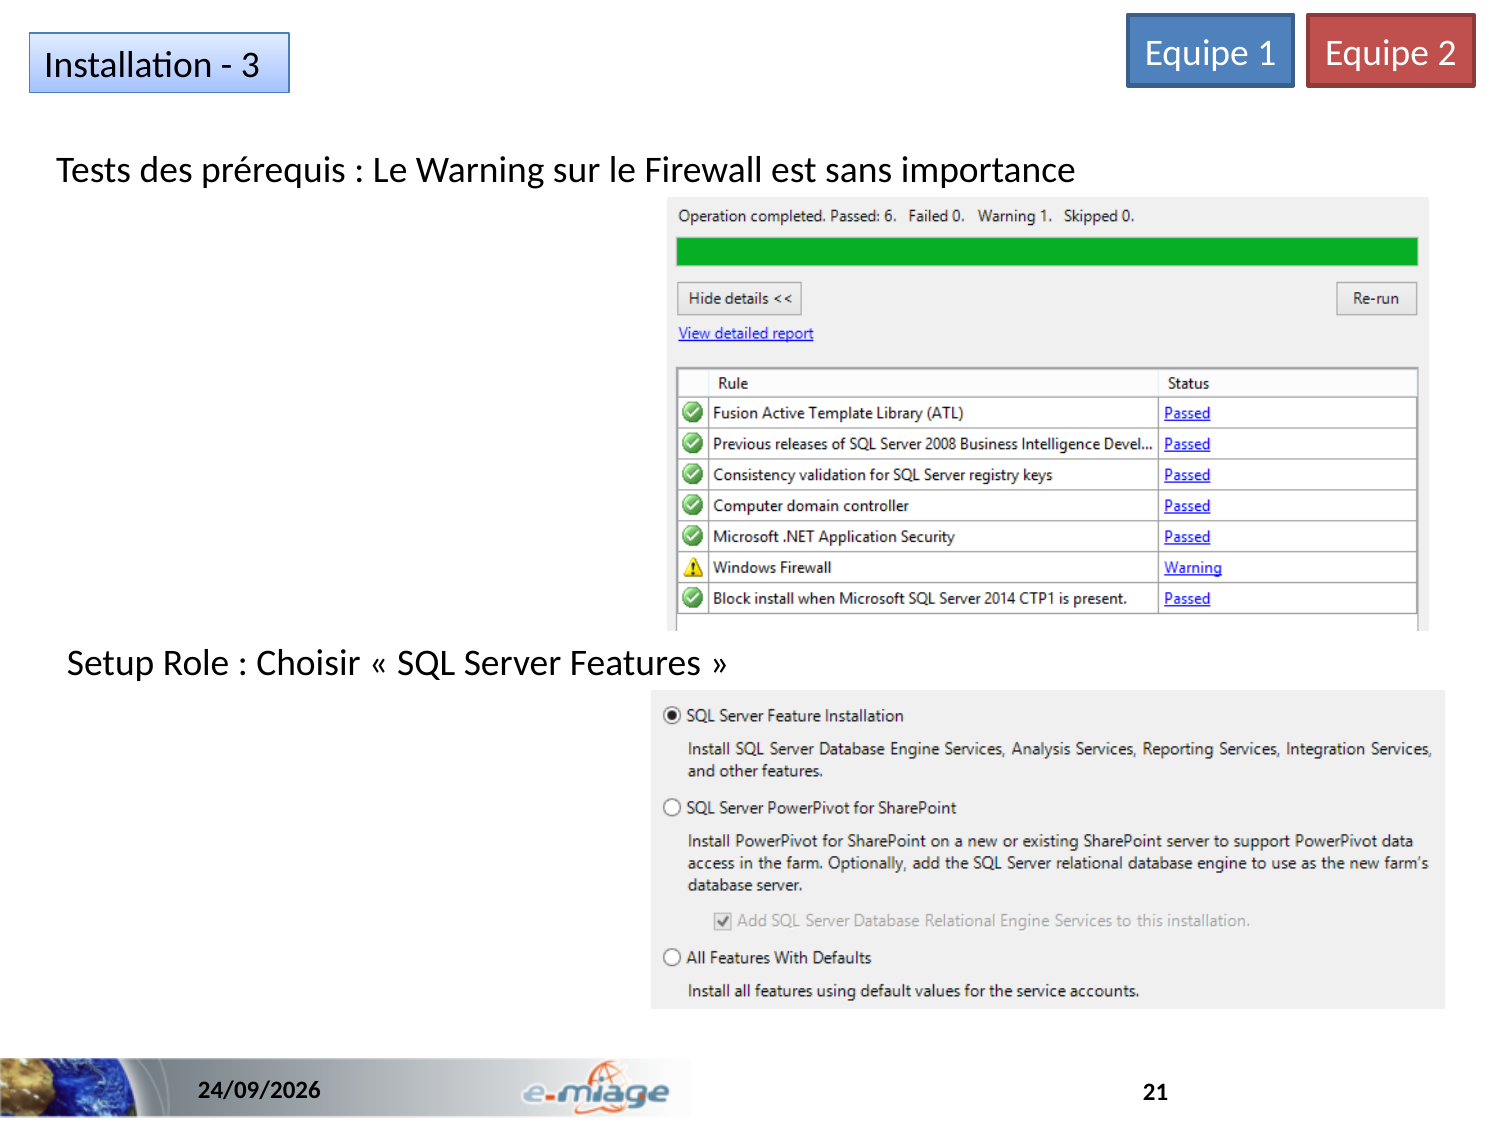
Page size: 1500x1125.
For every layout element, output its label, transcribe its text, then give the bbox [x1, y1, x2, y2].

picture [667, 197, 1429, 631]
text_box Setup Role : Choisir « SQL Server Features » [52, 630, 1345, 691]
text_box Equipe 2 [1308, 14, 1474, 86]
text_box Tests des prérequis : Le Warning sur le Firewall est sans importance [41, 137, 1334, 198]
picture [0, 1058, 691, 1118]
text_box Installation - 3 [29, 32, 290, 93]
text_box Equipe 1 [1127, 14, 1294, 86]
picture [651, 690, 1445, 1009]
